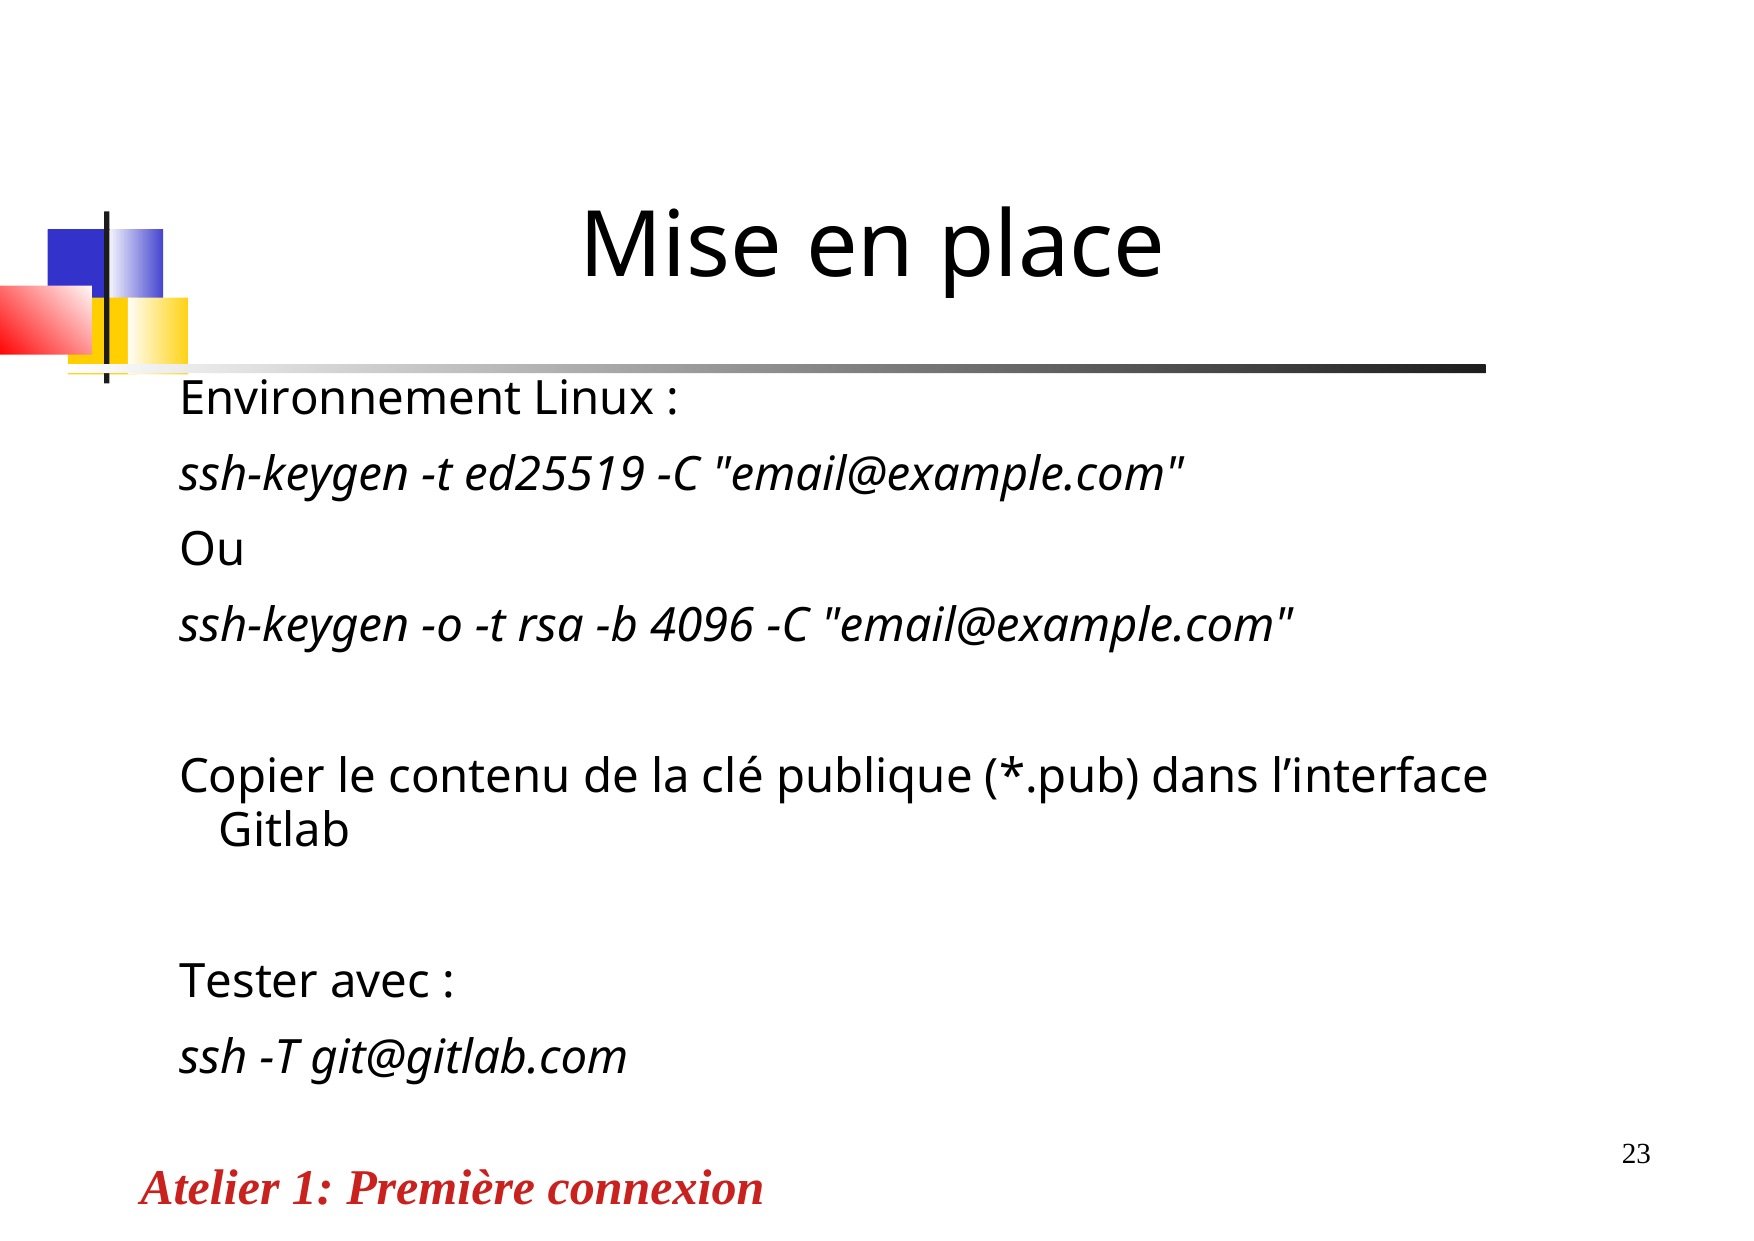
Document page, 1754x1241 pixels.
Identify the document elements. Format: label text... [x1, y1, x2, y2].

text_box Atelier 1: Première connexion [125, 1151, 779, 1224]
list Environnement Linux : ssh-keygen -t ed25519 -C "email@example.com" Ou ssh-keygen -o -t rsa -b 4096 -C "email@example.com" Copier le contenu de la clé publique (*.pub) dans l’interface Gitlab Tester avec : ssh -T git@gitlab.com [179, 371, 1567, 1091]
title Mise en place [179, 139, 1567, 351]
